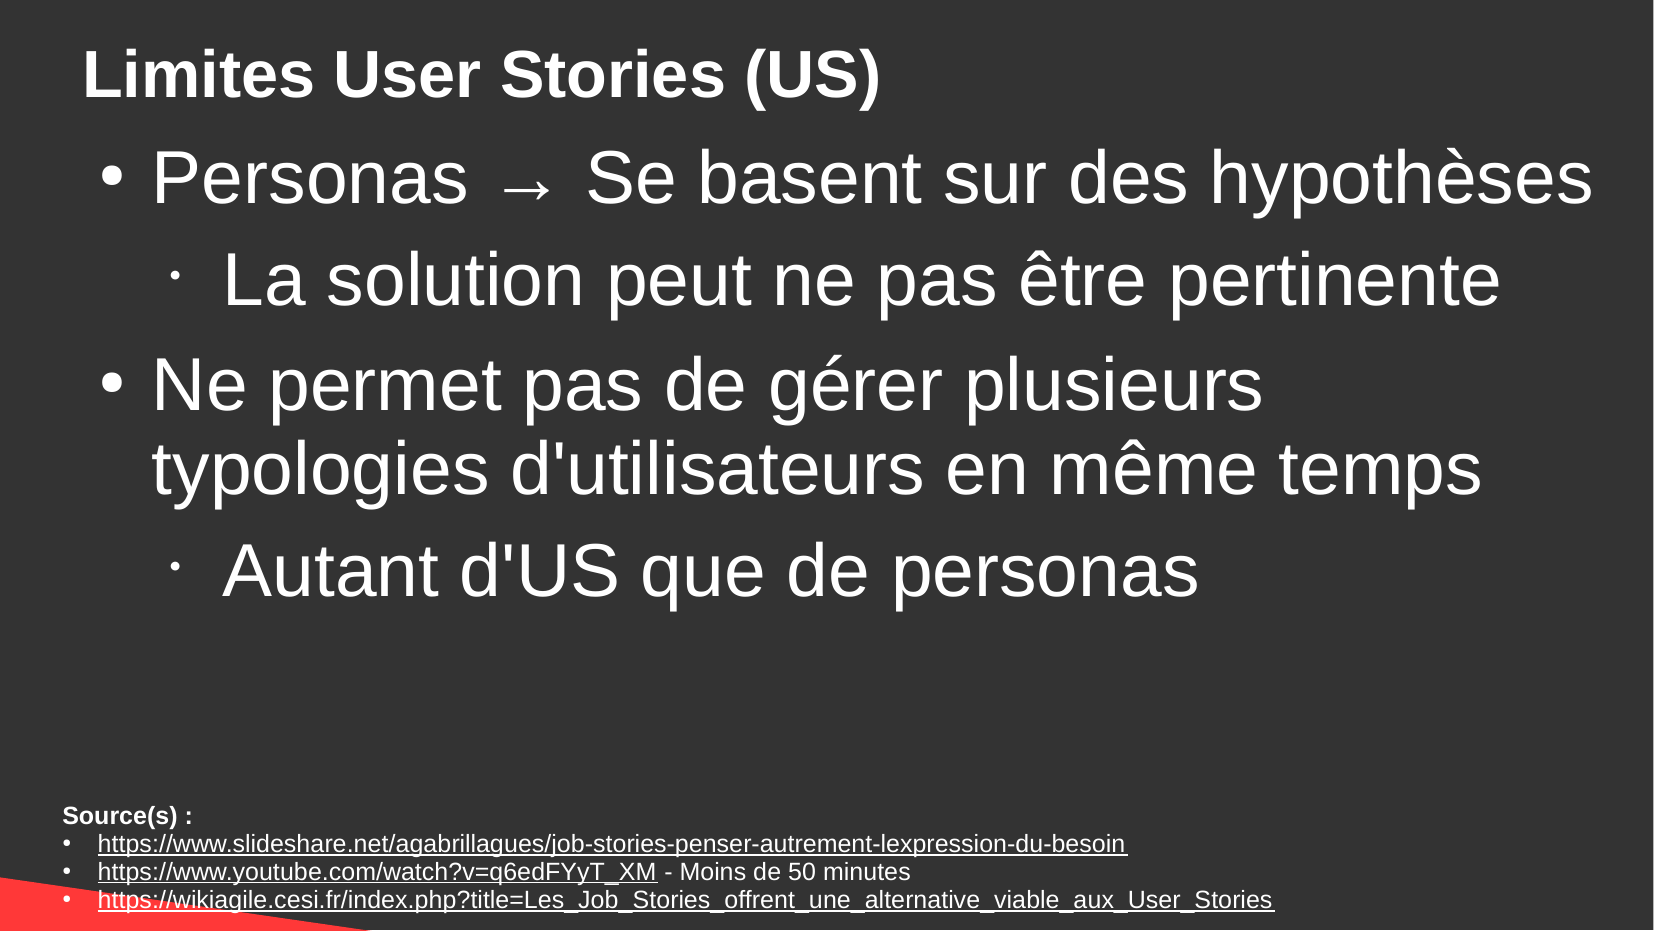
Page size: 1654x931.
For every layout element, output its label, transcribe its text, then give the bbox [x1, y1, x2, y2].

text_box [0, 877, 372, 931]
text_box Source(s) : https://www.slideshare.net/agabrillagues/job-stories-penser-autrement-lexpression-du-besoin https://www.youtube.com/watch?v=q6edFYyT_XM - Moins de 50 minutes https://wikiagile.cesi.fr/index.php?title=Les_Job_Stories_offrent_une_alternative_viable_aux_User_Stories [47, 794, 1533, 922]
title Limites User Stories (US) [82, 37, 1571, 122]
list Personas → Se basent sur des hypothèses La solution peut ne pas être pertinente Ne permet pas de gérer plusieurs typologies d'utilisateurs en même temps Autant d'US que de personas [80, 135, 1620, 777]
